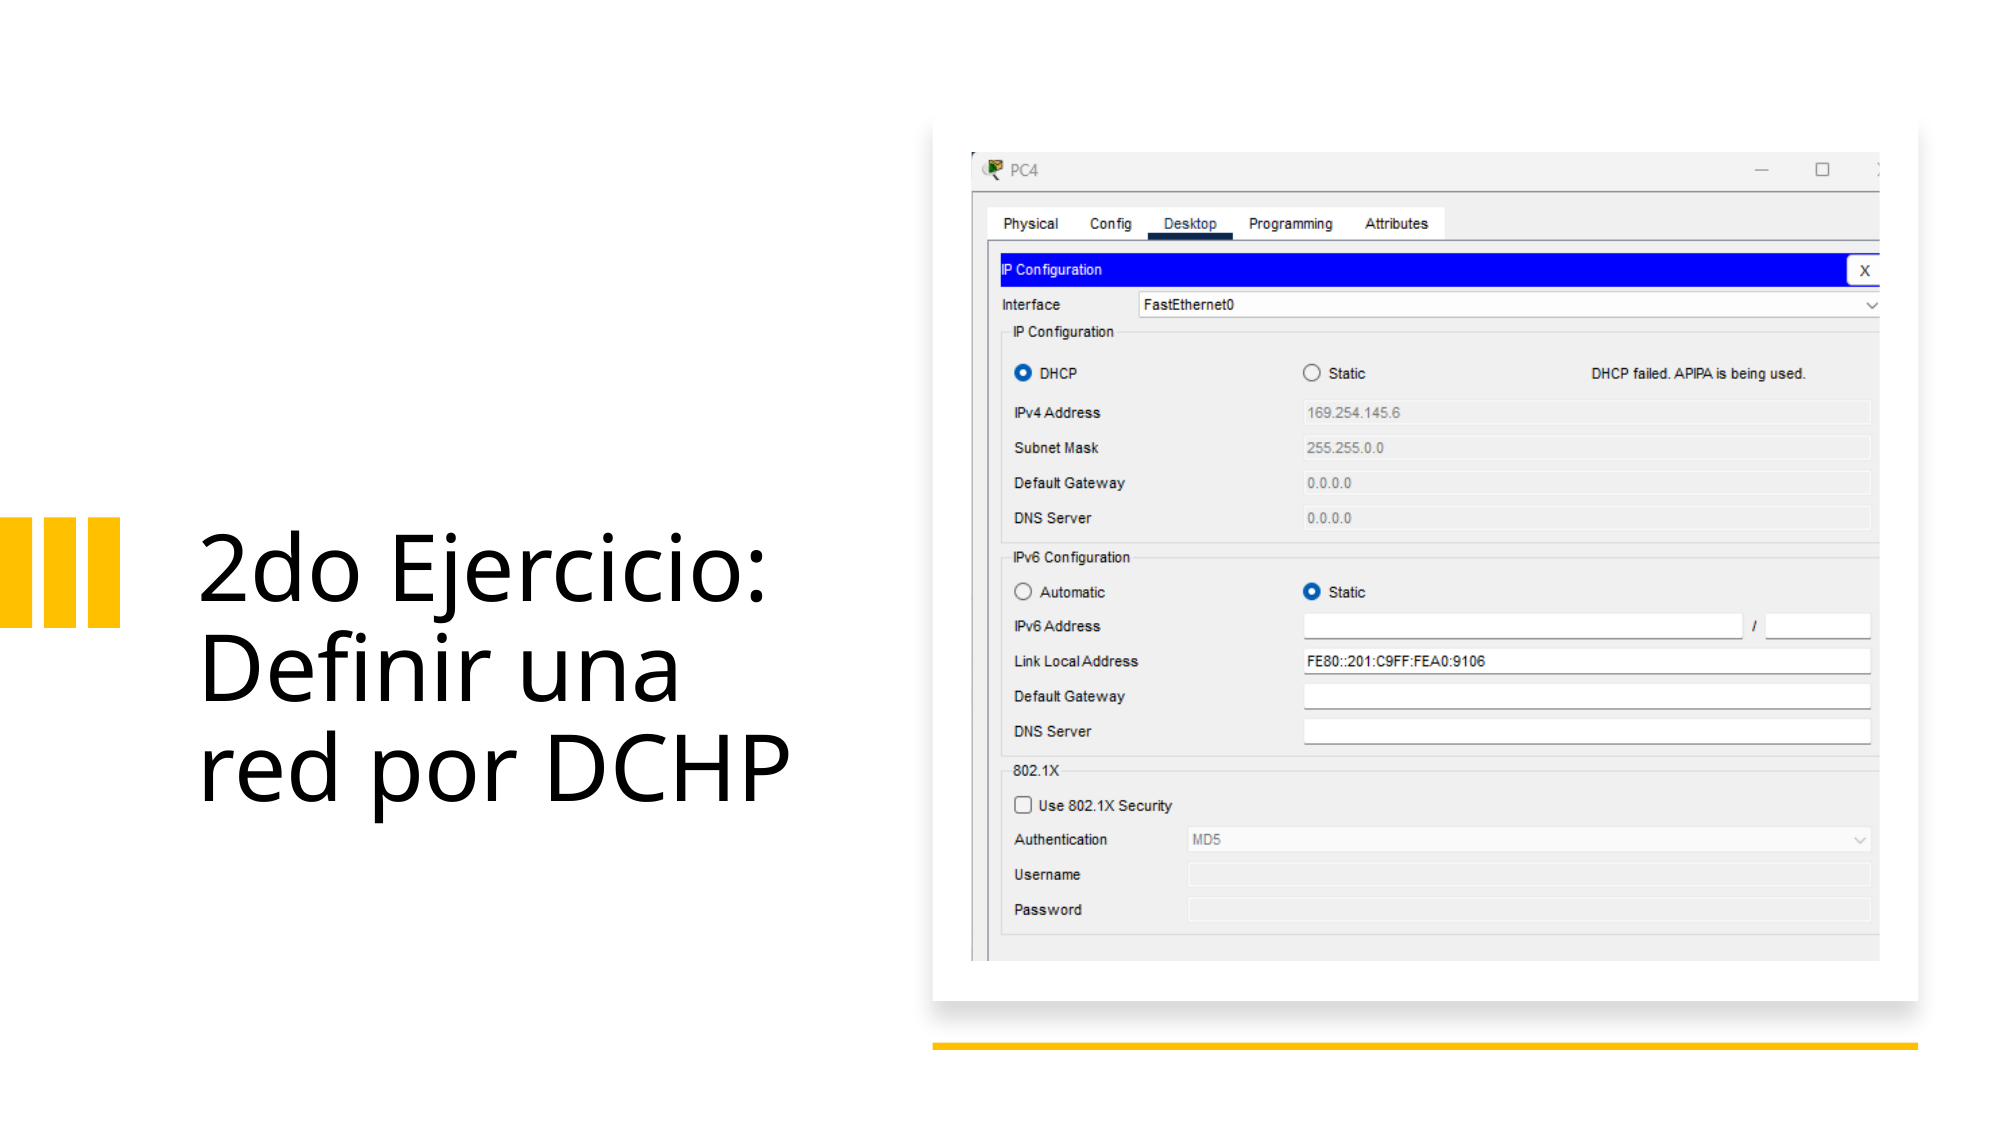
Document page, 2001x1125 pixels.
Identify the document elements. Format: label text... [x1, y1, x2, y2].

title 2do Ejercicio: Definir una red por DCHP [182, 513, 845, 906]
text_box [0, 517, 33, 628]
text_box [43, 517, 76, 628]
text_box [932, 1042, 1919, 1050]
picture [971, 152, 1880, 961]
text_box [87, 517, 120, 628]
text_box [932, 111, 1919, 1002]
